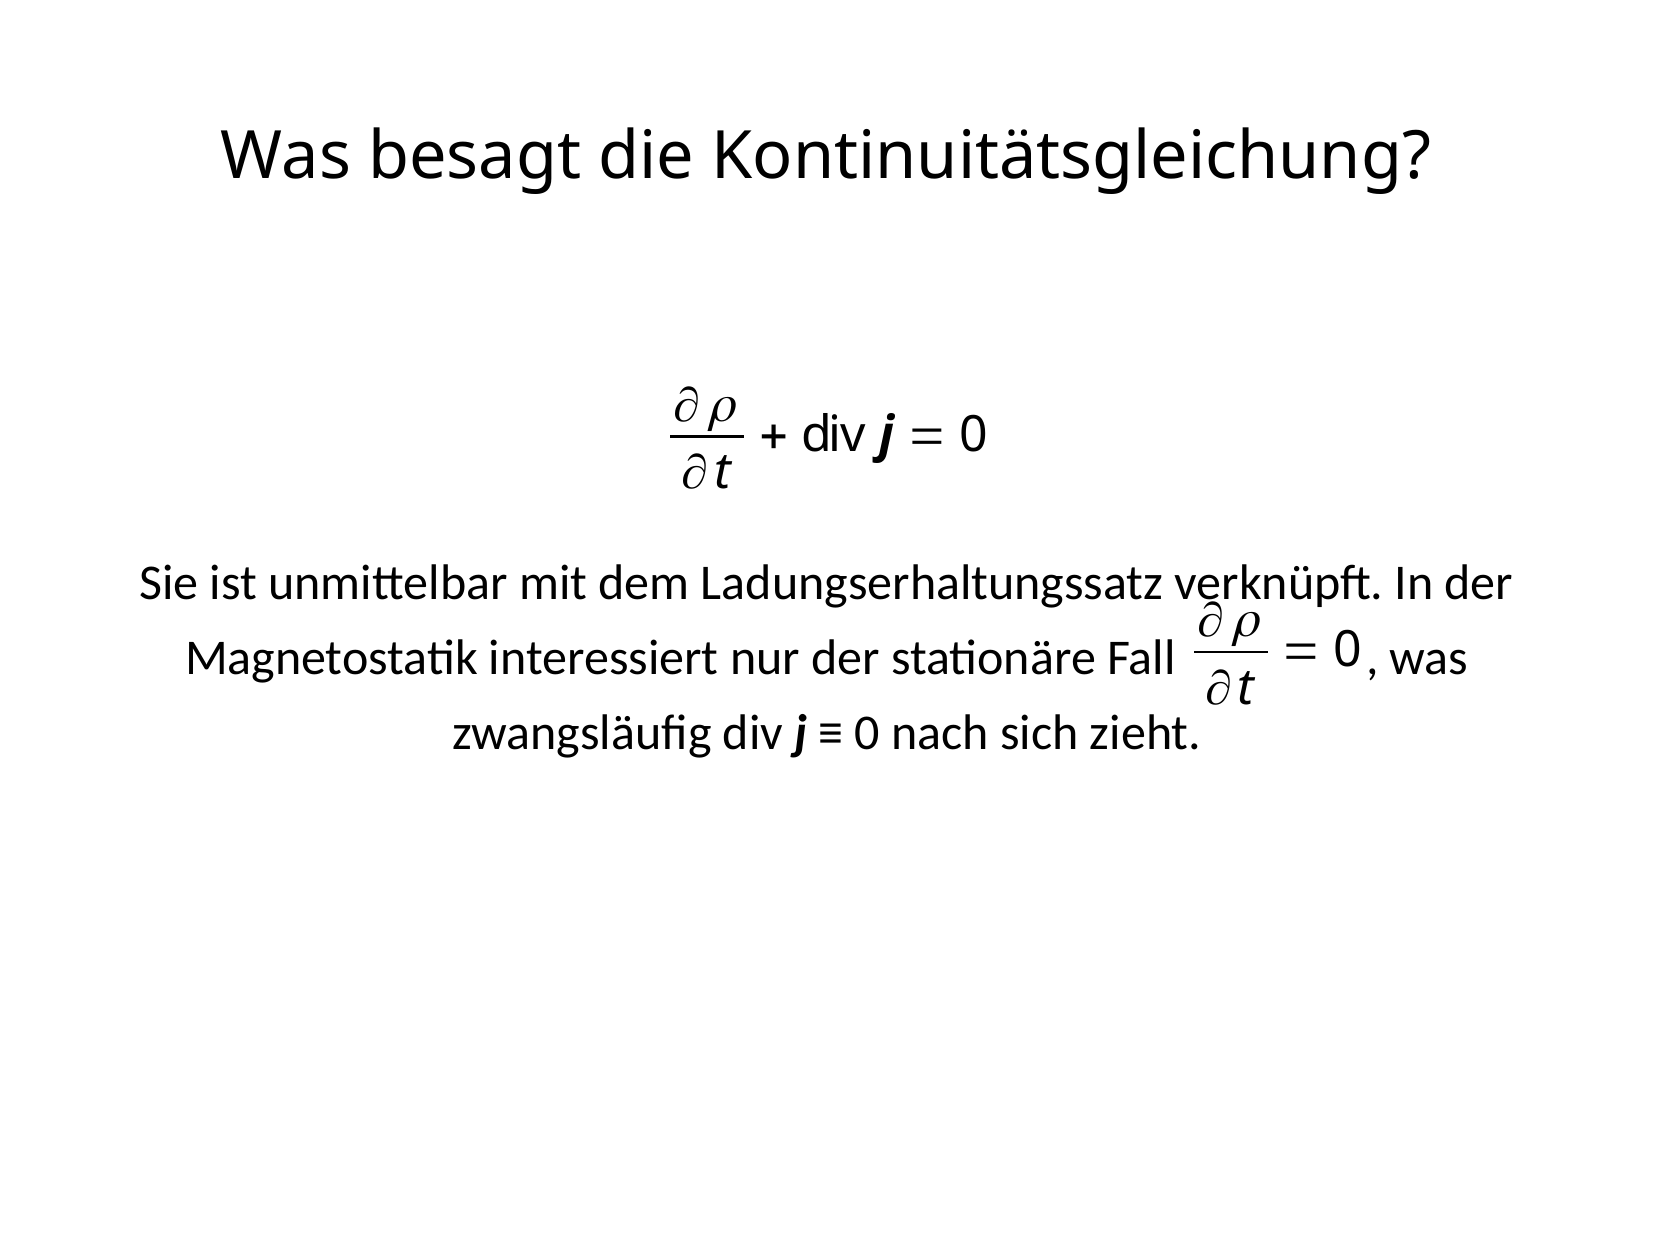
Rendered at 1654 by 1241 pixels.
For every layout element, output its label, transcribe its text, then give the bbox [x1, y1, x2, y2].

subtitle Sie ist unmittelbar mit dem Ladungserhaltungssatz verknüpft. In der Magnetostatik interessiert nur der stationäre Fall , was zwangsläufig div j ≡ 0 nach sich zieht. [82, 290, 1571, 1010]
title Was besagt die Kontinuitätsgleichung? [82, 49, 1571, 257]
chart [1186, 599, 1365, 718]
chart [662, 383, 991, 502]
